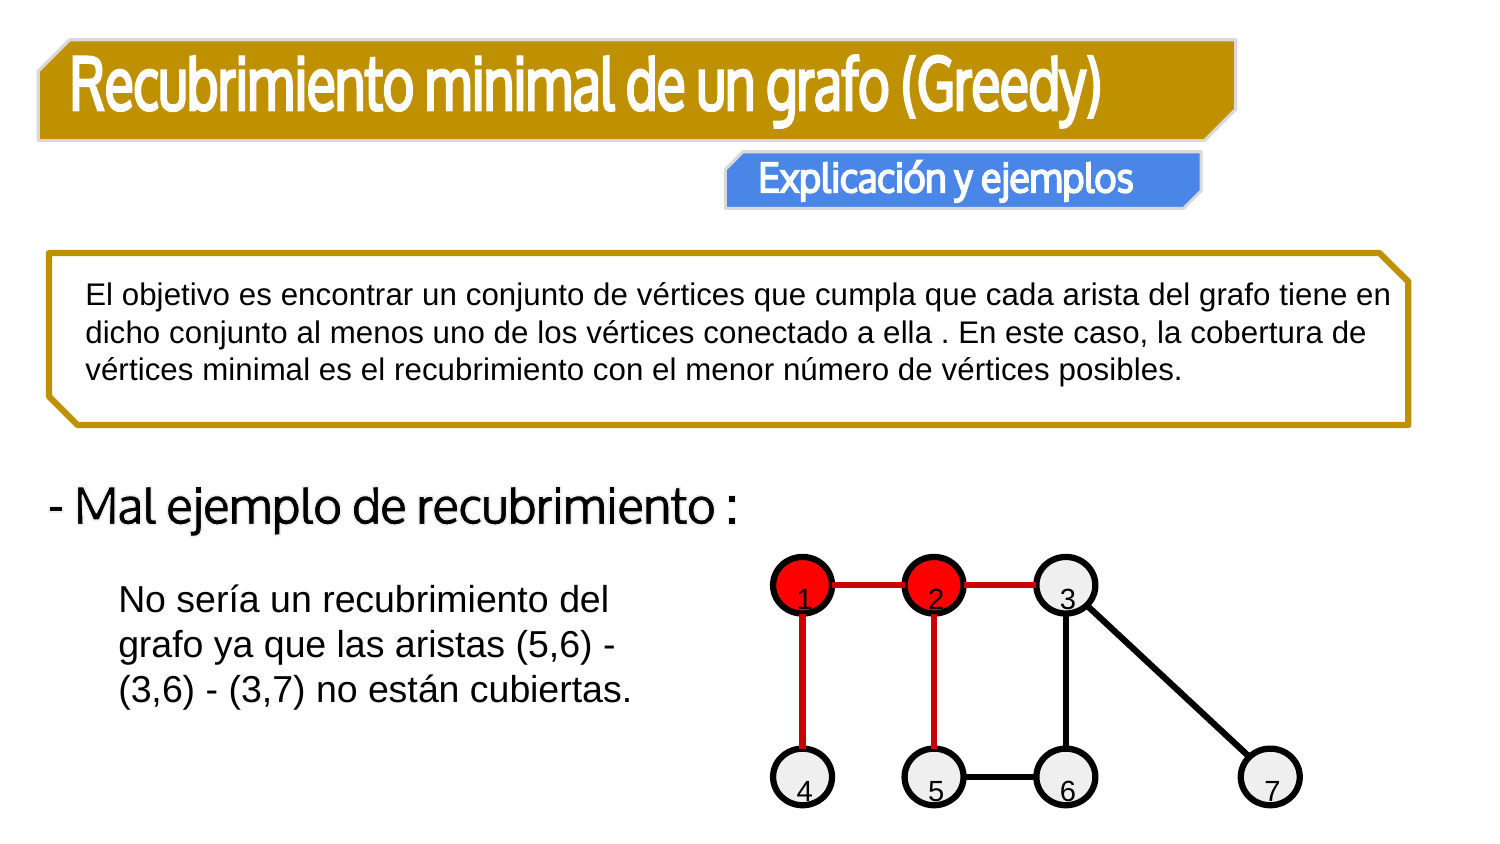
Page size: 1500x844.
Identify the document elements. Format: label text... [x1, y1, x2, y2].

text_box [618, 495, 643, 526]
text_box [48, 506, 64, 513]
text_box El objetivo es encontrar un conjunto de vértices que cumpla que cada arista del grafo tiene en dicho conjunto al menos uno de los vértices conectado a ella . En este caso, la cobertura de vértices minimal es el recubrimiento con el menor número de vértices posibles. [70, 259, 1405, 421]
text_box [381, 495, 406, 526]
text_box [231, 495, 271, 525]
text_box [554, 496, 562, 525]
text_box [274, 495, 300, 536]
text_box [728, 495, 736, 504]
text_box [204, 495, 229, 526]
text_box [314, 495, 341, 526]
text_box [189, 496, 202, 537]
text_box [77, 486, 116, 525]
text_box 7 [1240, 748, 1300, 806]
text_box [302, 486, 315, 526]
text_box [645, 495, 670, 525]
text_box [510, 486, 536, 526]
text_box No sería un recubrimiento del grafo ya que las aristas (5,6) - (3,6) - (3,7) no están cubiertas. [103, 560, 671, 822]
text_box 5 [904, 748, 964, 806]
text_box [609, 486, 616, 494]
text_box [433, 495, 458, 526]
text_box [538, 496, 553, 525]
text_box [609, 496, 616, 525]
text_box [459, 495, 482, 526]
text_box [554, 486, 562, 494]
text_box 3 [1036, 556, 1096, 614]
text_box [670, 487, 688, 526]
text_box [167, 495, 192, 526]
text_box [725, 151, 1202, 209]
text_box El objetivo es encontrar un conjunto de vértices que cumpla que cada arista del grafo tiene en dicho conjunto al menos uno de los vértices conectado a ella . En este caso, la cobertura de vértices minimal es el recubrimiento con el menor número de vértices posibles. [70, 259, 1430, 436]
text_box [38, 39, 1236, 141]
text_box [728, 517, 736, 526]
text_box [688, 495, 715, 526]
text_box 1 [773, 556, 832, 614]
text_box [353, 486, 379, 526]
text_box [195, 486, 202, 494]
text_box [483, 496, 507, 526]
text_box 4 [773, 748, 833, 806]
text_box 2 [904, 556, 964, 614]
text_box [145, 486, 157, 526]
text_box [418, 496, 434, 525]
text_box [118, 495, 141, 526]
text_box 6 [1036, 748, 1096, 806]
text_box [565, 495, 605, 525]
